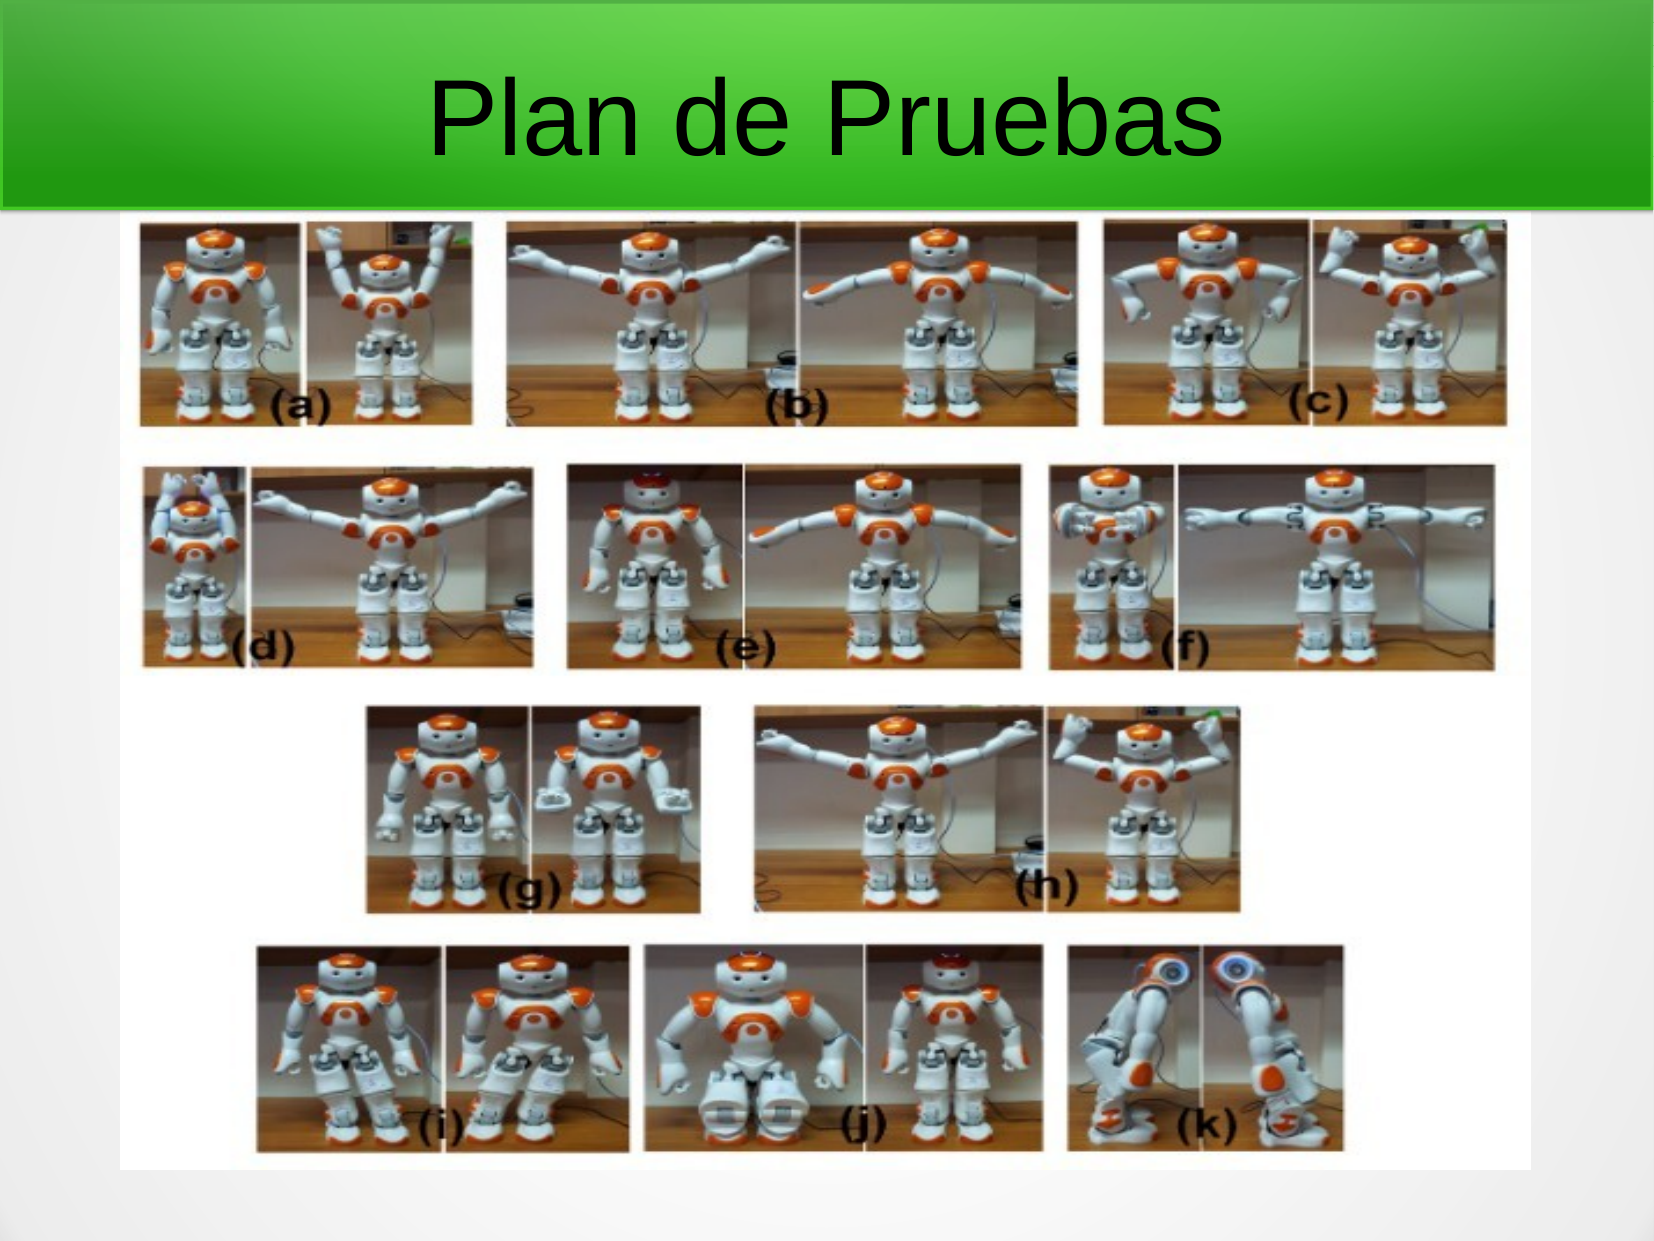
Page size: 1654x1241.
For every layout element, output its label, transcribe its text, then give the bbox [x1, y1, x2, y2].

picture [120, 211, 1531, 1171]
title Plan de Pruebas [82, 47, 1571, 189]
